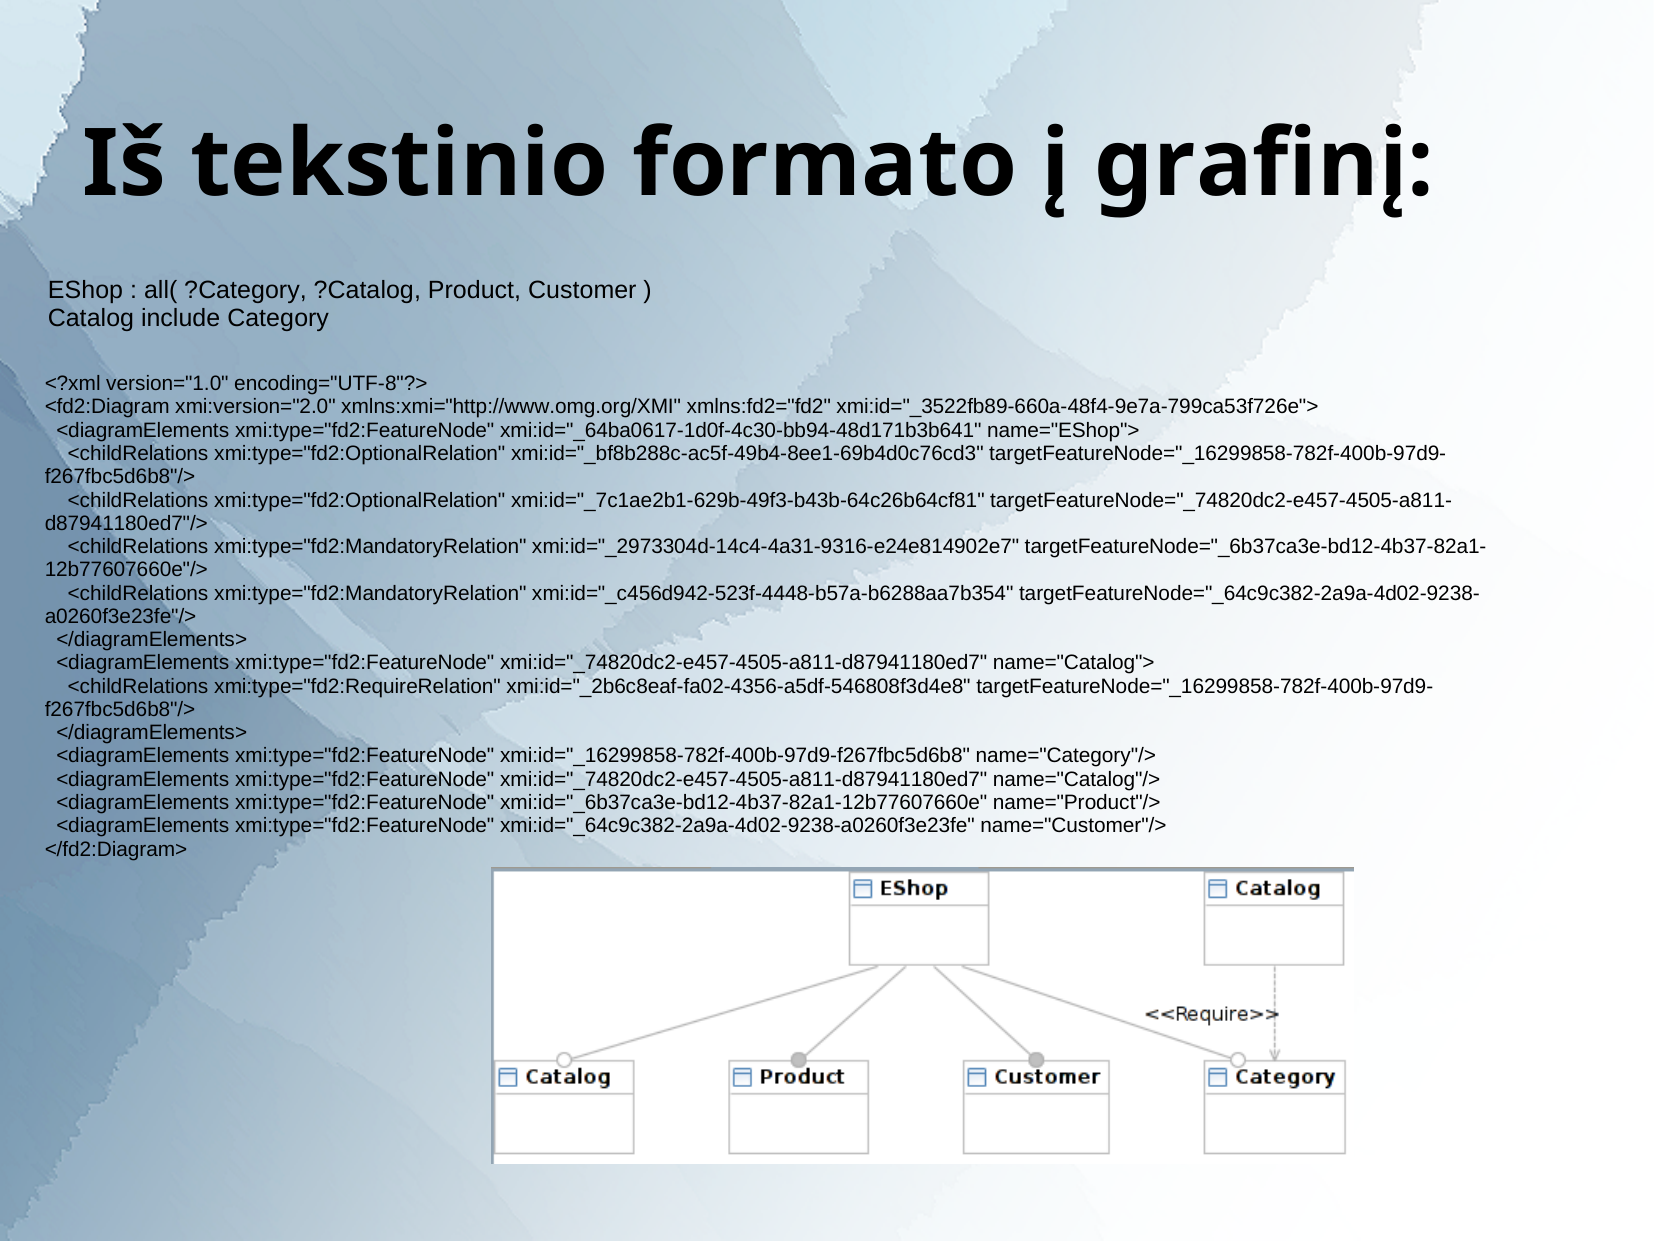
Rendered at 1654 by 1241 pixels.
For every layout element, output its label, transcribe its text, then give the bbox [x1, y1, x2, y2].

text_box EShop : all( ?Category, ?Catalog, Product, Customer ) Catalog include Category [33, 267, 674, 339]
text_box <?xml version="1.0" encoding="UTF-8"?> <fd2:Diagram xmi:version="2.0" xmlns:xmi="http://www.omg.org/XMI" xmlns:fd2="fd2" xmi:id="_3522fb89-660a-48f4-9e7a-799ca53f726e"> <diagramElements xmi:type="fd2:FeatureNode" xmi:id="_64ba0617-1d0f-4c30-bb94-48d171b3b641" name="EShop"> <childRelations xmi:type="fd2:OptionalRelation" xmi:id="_bf8b288c-ac5f-49b4-8ee1-69b4d0c76cd3" targetFeatureNode="_16299858-782f-400b-97d9-f267fbc5d6b8"/> <childRelations xmi:type="fd2:OptionalRelation" xmi:id="_7c1ae2b1-629b-49f3-b43b-64c26b64cf81" targetFeatureNode="_74820dc2-e457-4505-a811-d87941180ed7"/> <childRelations xmi:type="fd2:MandatoryRelation" xmi:id="_2973304d-14c4-4a31-9316-e24e814902e7" targetFeatureNode="_6b37ca3e-bd12-4b37-82a1-12b77607660e"/> <childRelations xmi:type="fd2:MandatoryRelation" xmi:id="_c456d942-523f-4448-b57a-b6288aa7b354" targetFeatureNode="_64c9c382-2a9a-4d02-9238-a0260f3e23fe"/> </diagramElements> <diagramElements xmi:type="fd2:FeatureNode" xmi:id="_74820dc2-e457-4505-a811-d87941180ed7" name="Catalog"> <childRelations xmi:type="fd2:RequireRelation" xmi:id="_2b6c8eaf-fa02-4356-a5df-546808f3d4e8" targetFeatureNode="_16299858-782f-400b-97d9-f267fbc5d6b8"/> </diagramElements> <diagramElements xmi:type="fd2:FeatureNode" xmi:id="_16299858-782f-400b-97d9-f267fbc5d6b8" name="Category"/> <diagramElements xmi:type="fd2:FeatureNode" xmi:id="_74820dc2-e457-4505-a811-d87941180ed7" name="Catalog"/> <diagramElements xmi:type="fd2:FeatureNode" xmi:id="_6b37ca3e-bd12-4b37-82a1-12b77607660e" name="Product"/> <diagramElements xmi:type="fd2:FeatureNode" xmi:id="_64c9c382-2a9a-4d02-9238-a0260f3e23fe" name="Customer"/> </fd2:Diagram> [30, 364, 1506, 868]
title Iš tekstinio formato į grafinį: [82, 49, 1571, 268]
picture [0, 0, 1654, 1241]
